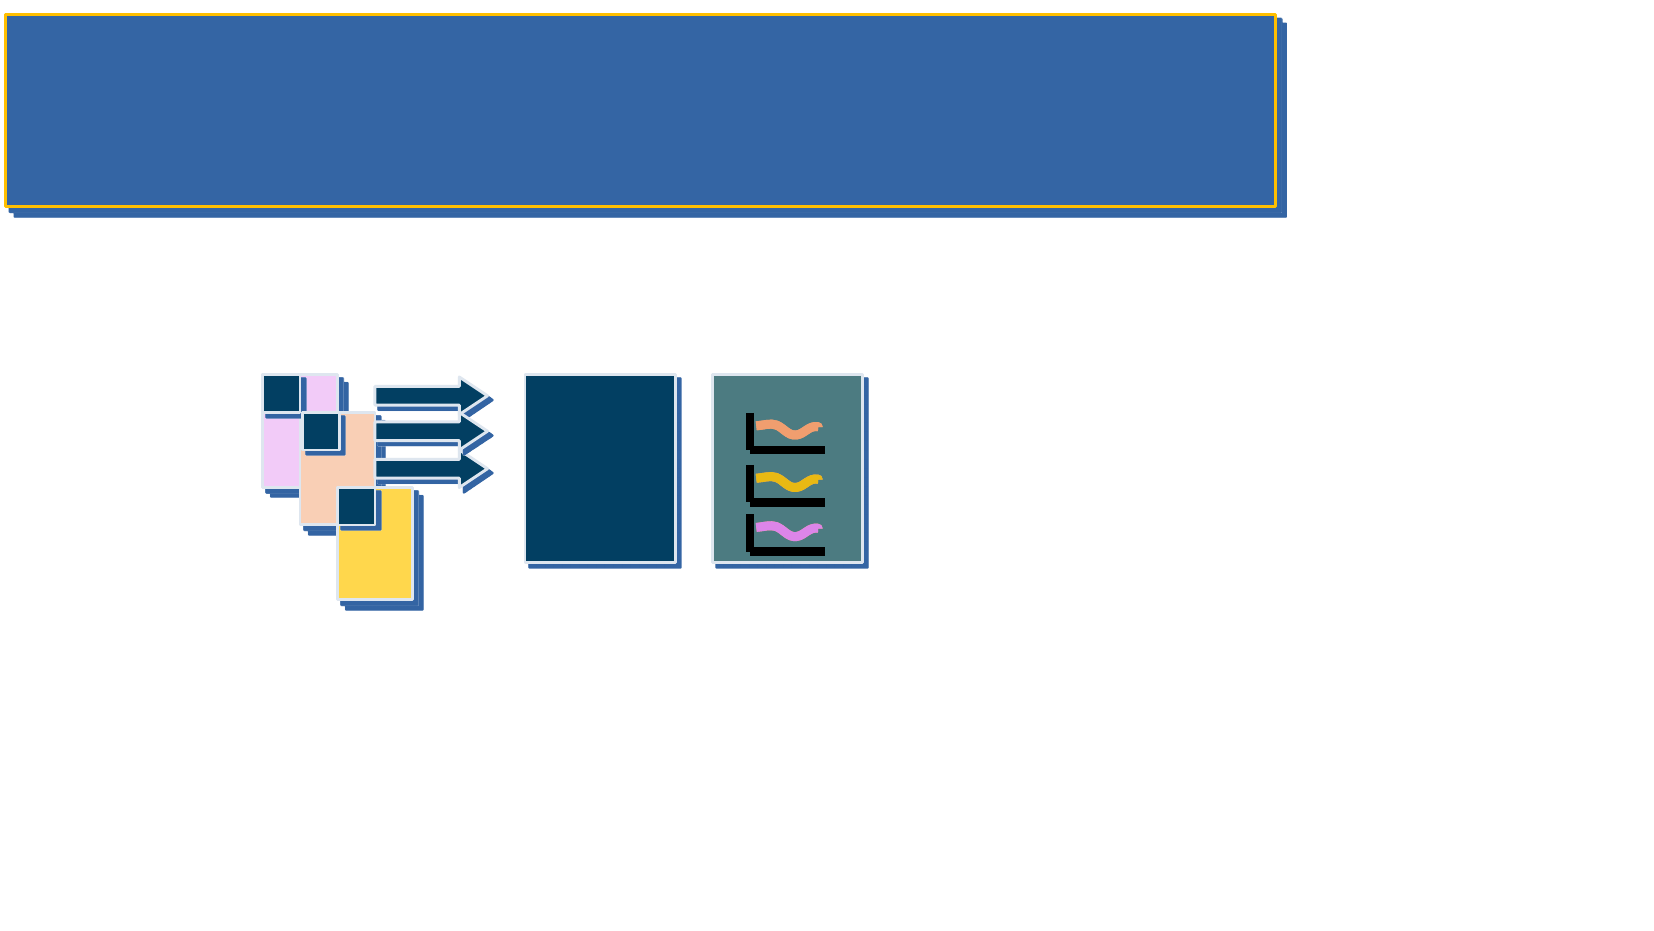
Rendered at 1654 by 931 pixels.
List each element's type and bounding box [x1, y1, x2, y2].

text_box [712, 374, 863, 563]
text_box [262, 374, 488, 600]
text_box [525, 374, 676, 563]
